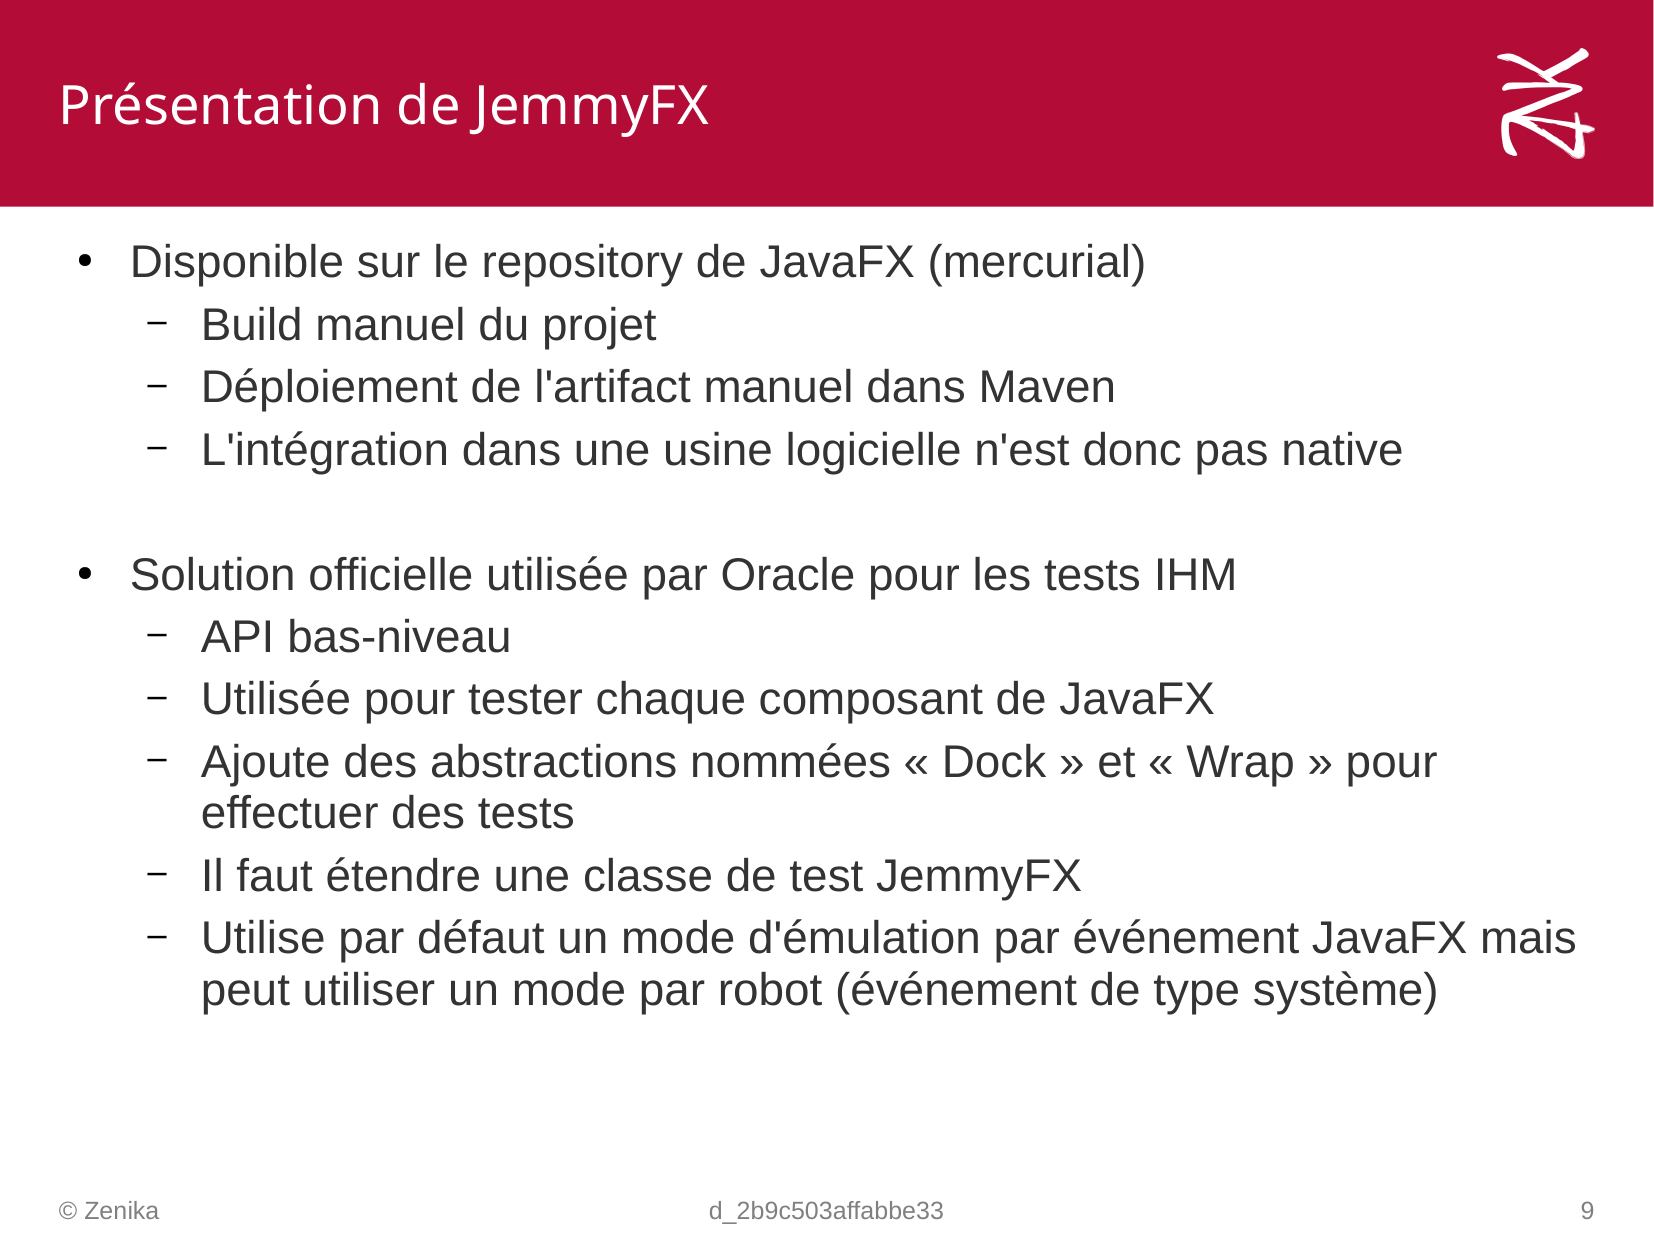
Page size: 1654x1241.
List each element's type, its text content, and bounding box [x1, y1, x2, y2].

title Présentation de JemmyFX [59, 29, 1595, 178]
list Disponible sur le repository de JavaFX (mercurial) Build manuel du projet Déploiement de l'artifact manuel dans Maven L'intégration dans une usine logicielle n'est donc pas native Solution officielle utilisée par Oracle pour les tests IHM API bas-niveau Utilisée pour tester chaque composant de JavaFX Ajoute des abstractions nommées « Dock » et « Wrap » pour effectuer des tests Il faut étendre une classe de test JemmyFX Utilise par défaut un mode d'émulation par événement JavaFX mais peut utiliser un mode par robot (événement de type système) [59, 236, 1595, 1152]
